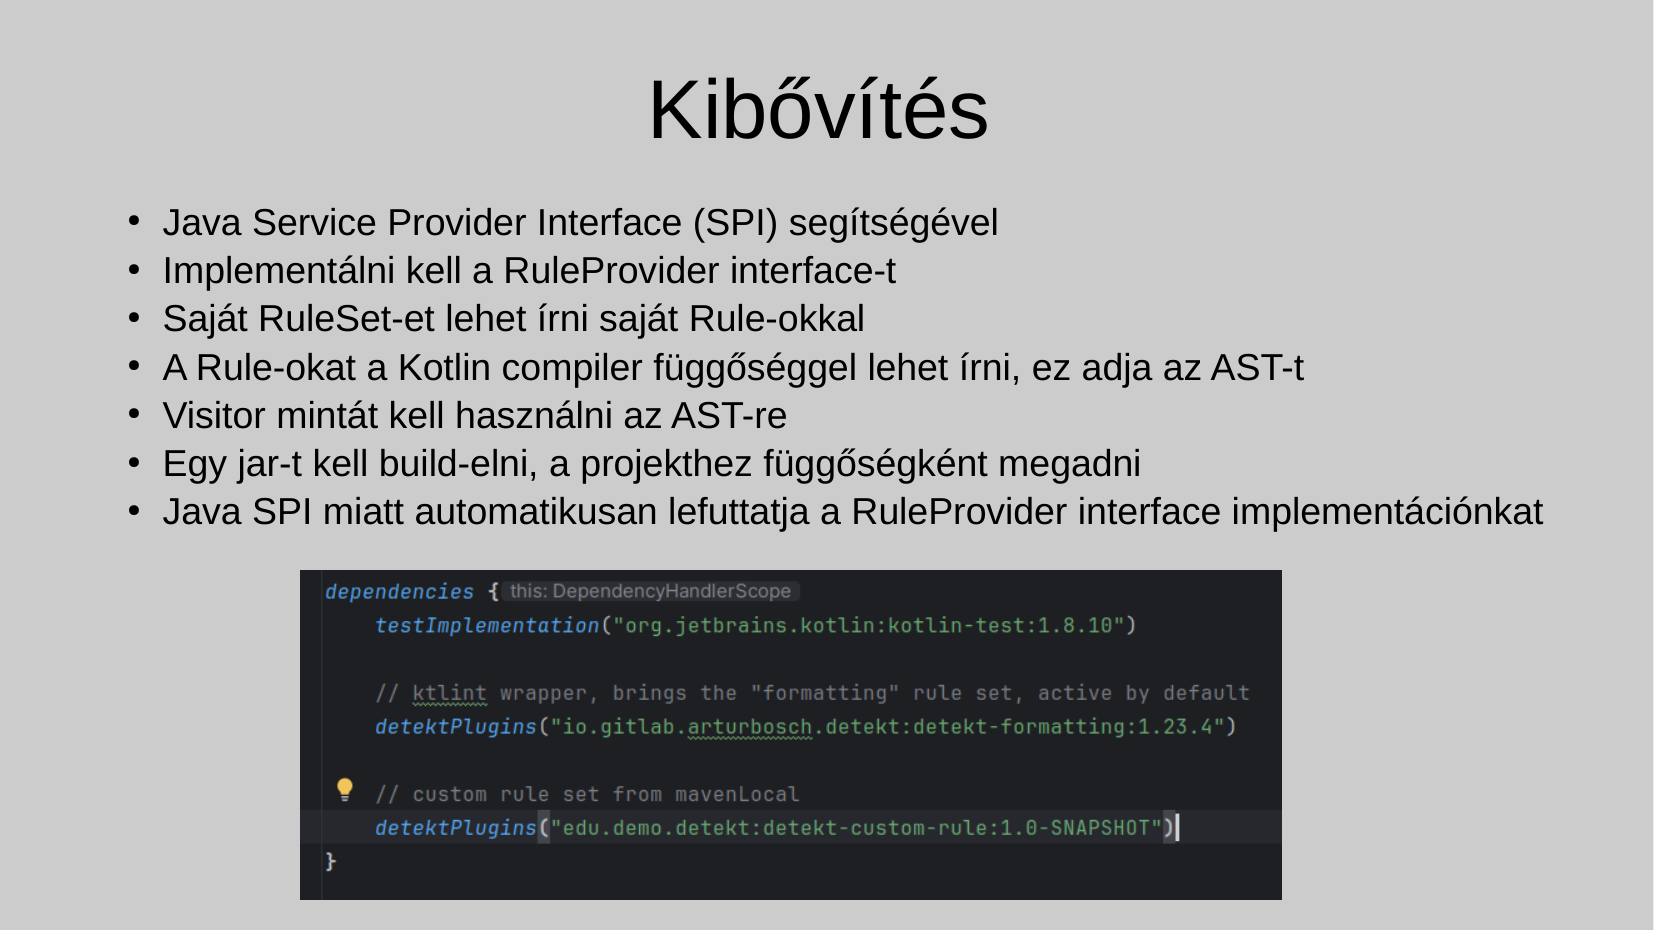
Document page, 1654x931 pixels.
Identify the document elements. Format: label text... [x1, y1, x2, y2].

picture [300, 570, 1282, 901]
title Kibővítés [75, 32, 1564, 188]
text_box Java Service Provider Interface (SPI) segítségével Implementálni kell a RuleProvider interface-t Saját RuleSet-et lehet írni saját Rule-okkal A Rule-okat a Kotlin compiler függőséggel lehet írni, ez adja az AST-t Visitor mintát kell használni az AST-re Egy jar-t kell build-elni, a projekthez függőségként megadni Java SPI miatt automatikusan lefuttatja a RuleProvider interface implementációnkat [112, 187, 1576, 589]
